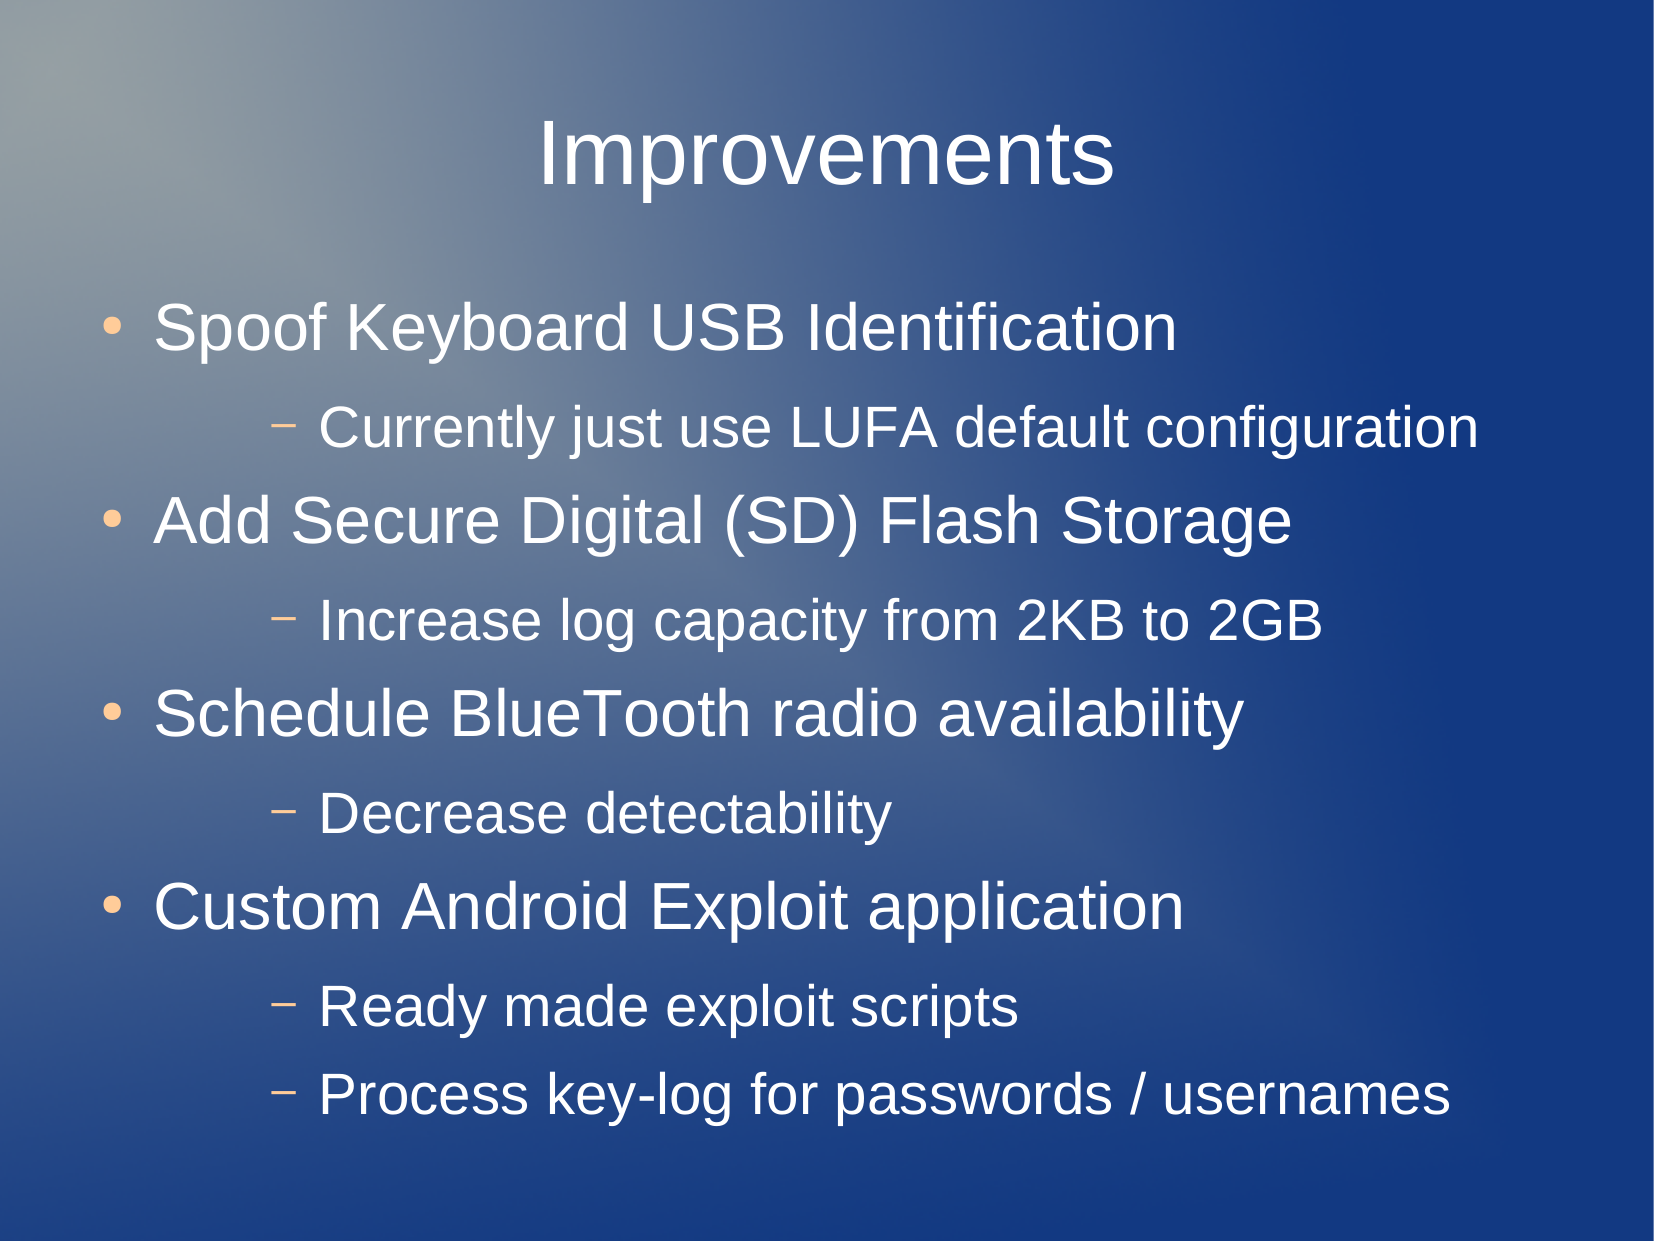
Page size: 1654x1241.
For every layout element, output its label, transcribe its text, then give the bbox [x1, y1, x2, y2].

title Improvements [82, 49, 1571, 257]
list Spoof Keyboard USB Identification Currently just use LUFA default configuration Add Secure Digital (SD) Flash Storage Increase log capacity from 2KB to 2GB Schedule BlueTooth radio availability Decrease detectability Custom Android Exploit application Ready made exploit scripts Process key-log for passwords / usernames [82, 290, 1571, 1128]
picture [0, 0, 1654, 1241]
